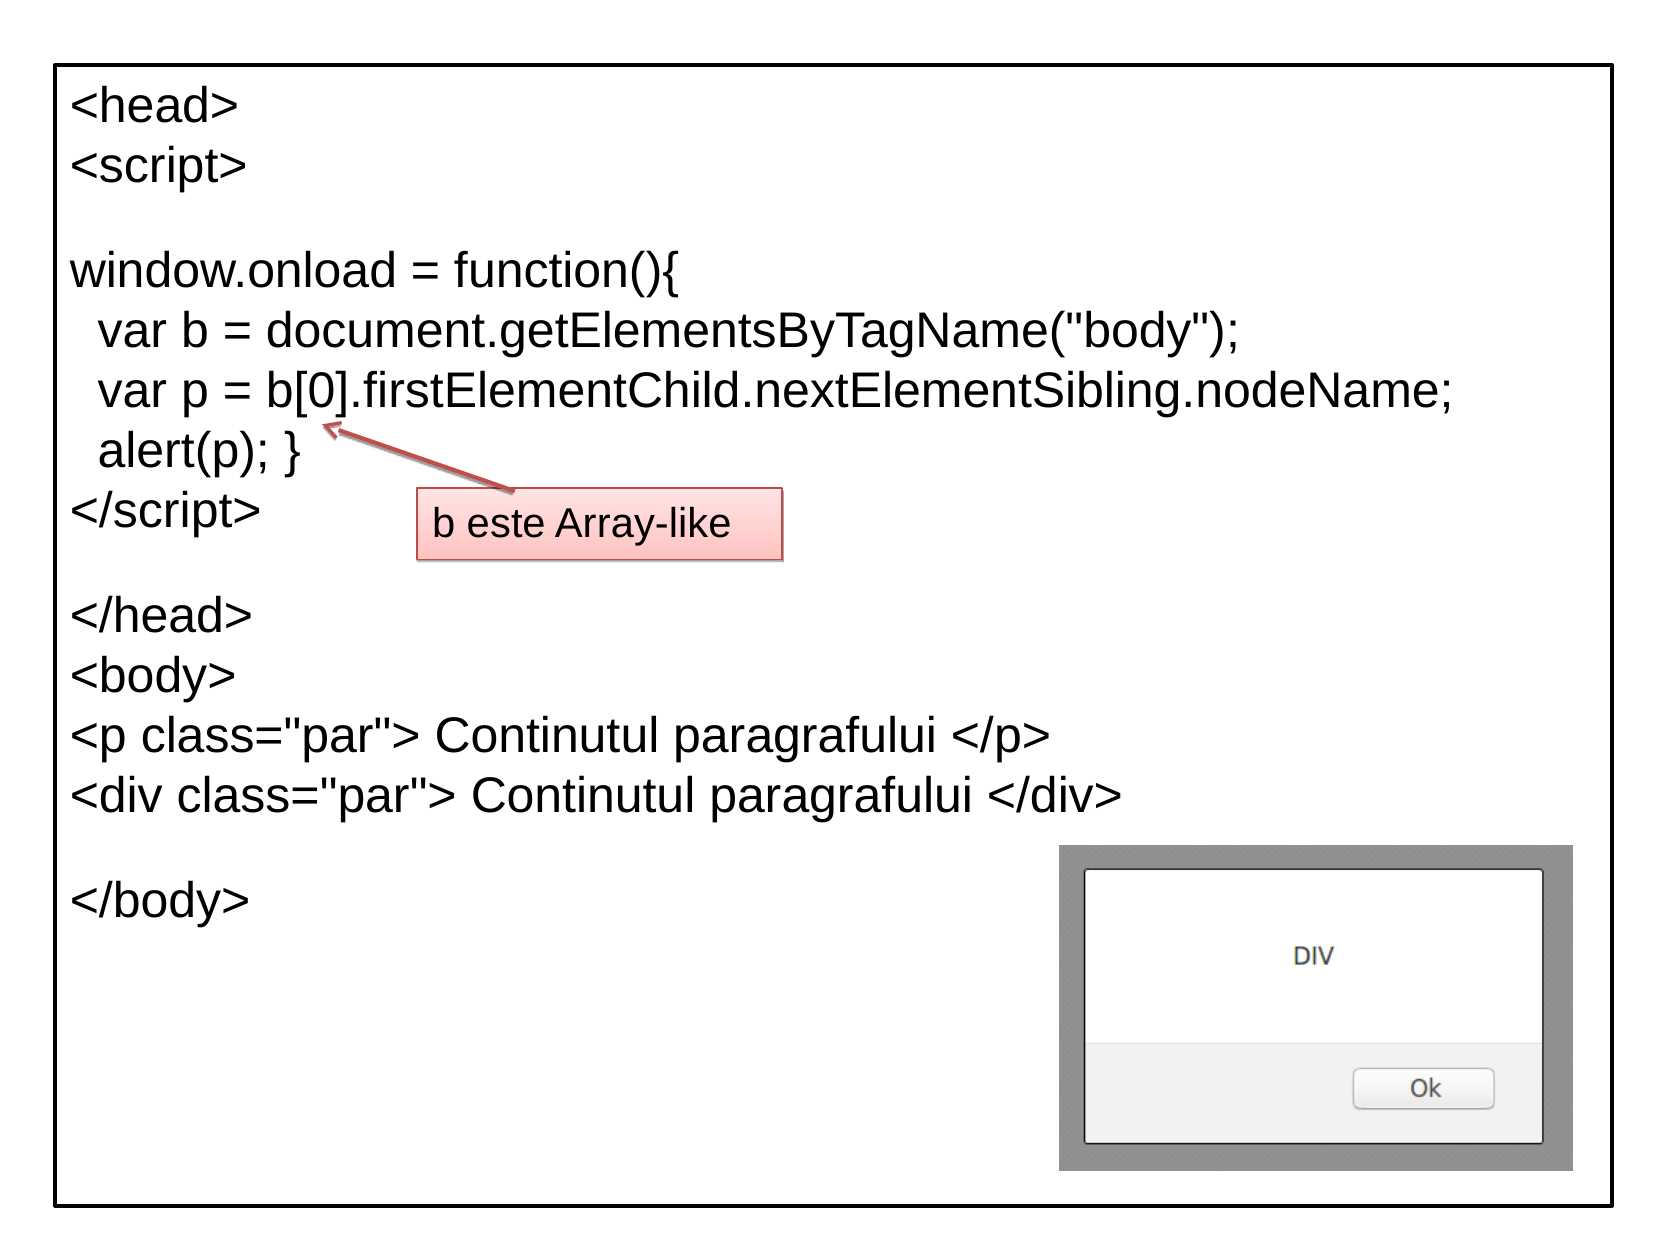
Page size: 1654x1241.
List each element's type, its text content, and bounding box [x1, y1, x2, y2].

text_box b este Array-like [417, 487, 783, 560]
picture [1059, 845, 1573, 1171]
text_box <head> <script> window.onload = function(){ var b = document.getElementsByTagName("body"); var p = b[0].firstElementChild.nextElementSibling.nodeName; alert(p); } </script> </head> <body> <p class="par"> Continutul paragrafului </p> <div class="par"> Continutul paragrafului </div> </body> [55, 65, 1612, 1206]
